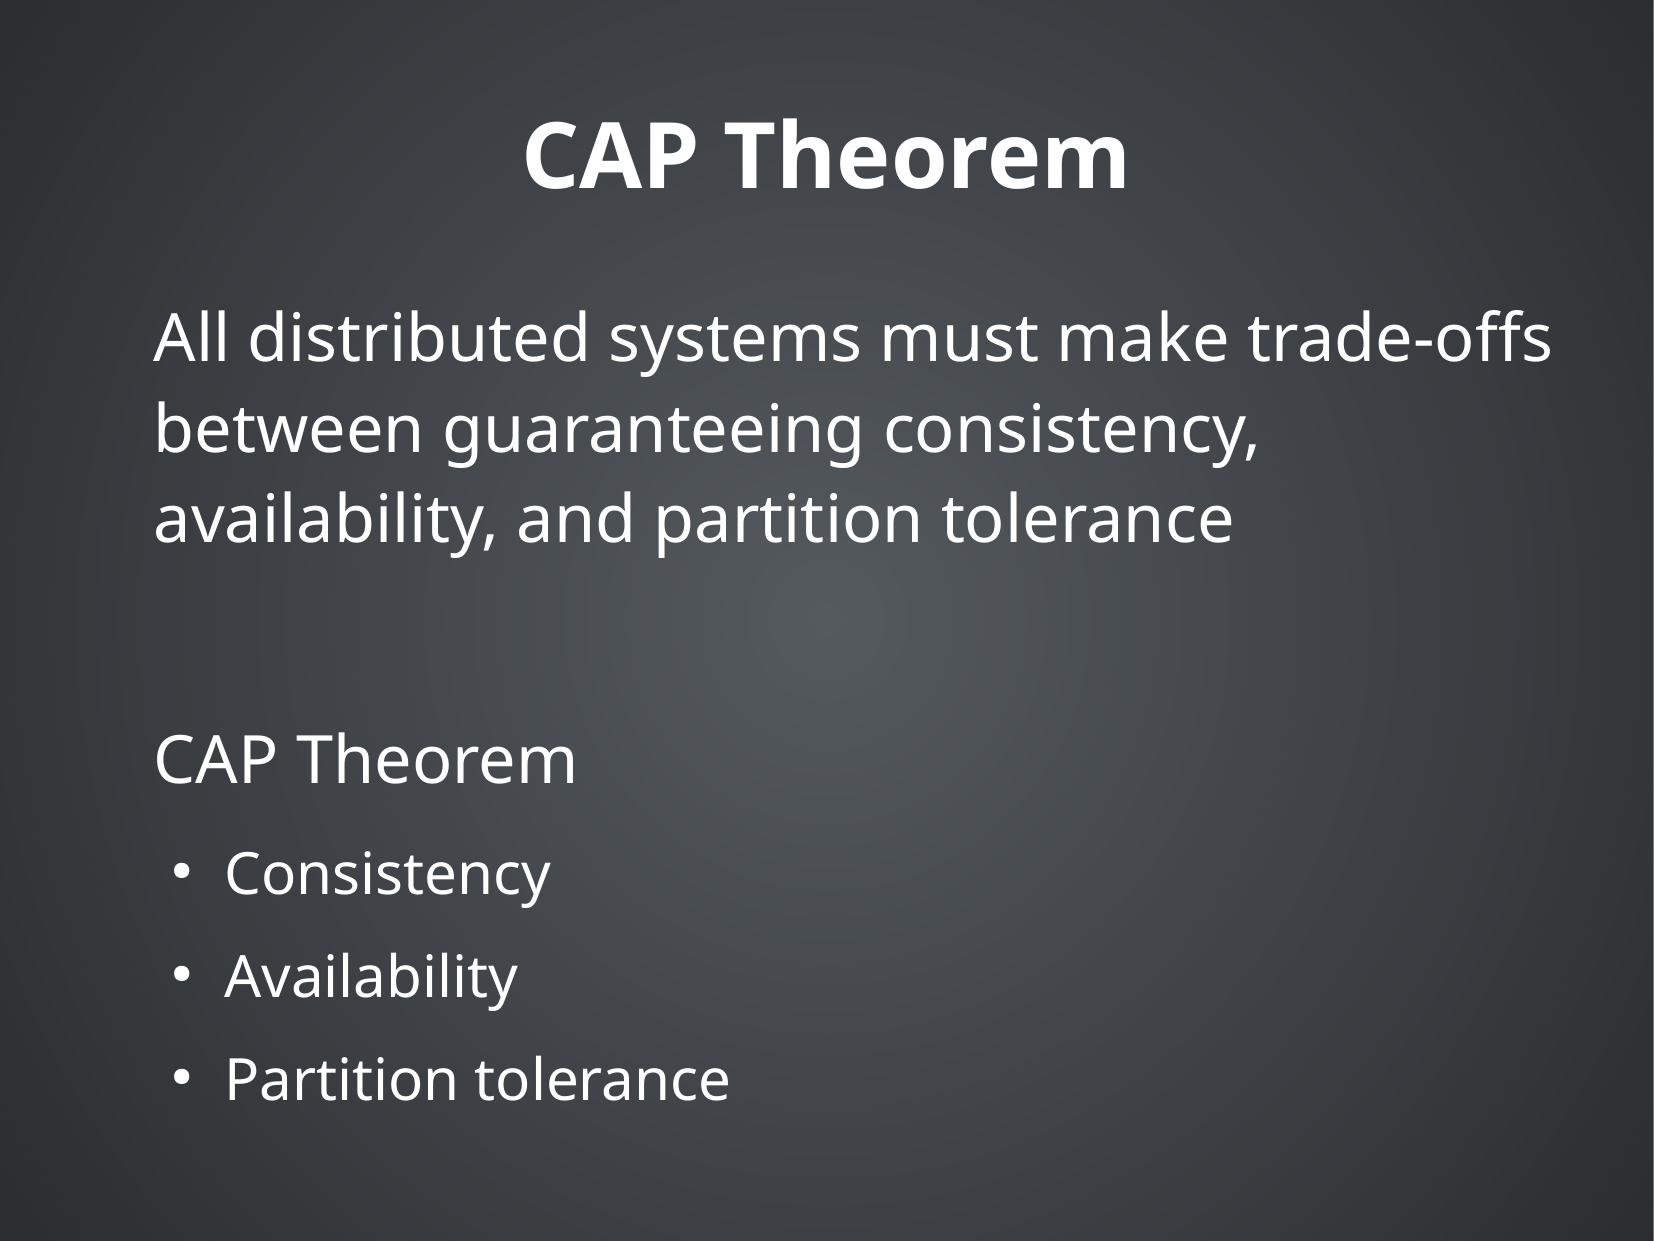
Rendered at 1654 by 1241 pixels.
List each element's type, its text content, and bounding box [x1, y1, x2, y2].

title CAP Theorem [82, 49, 1571, 257]
picture [0, 0, 1654, 1241]
list All distributed systems must make trade-offs between guaranteeing consistency, availability, and partition tolerance CAP Theorem Consistency Availability Partition tolerance [82, 290, 1571, 1120]
